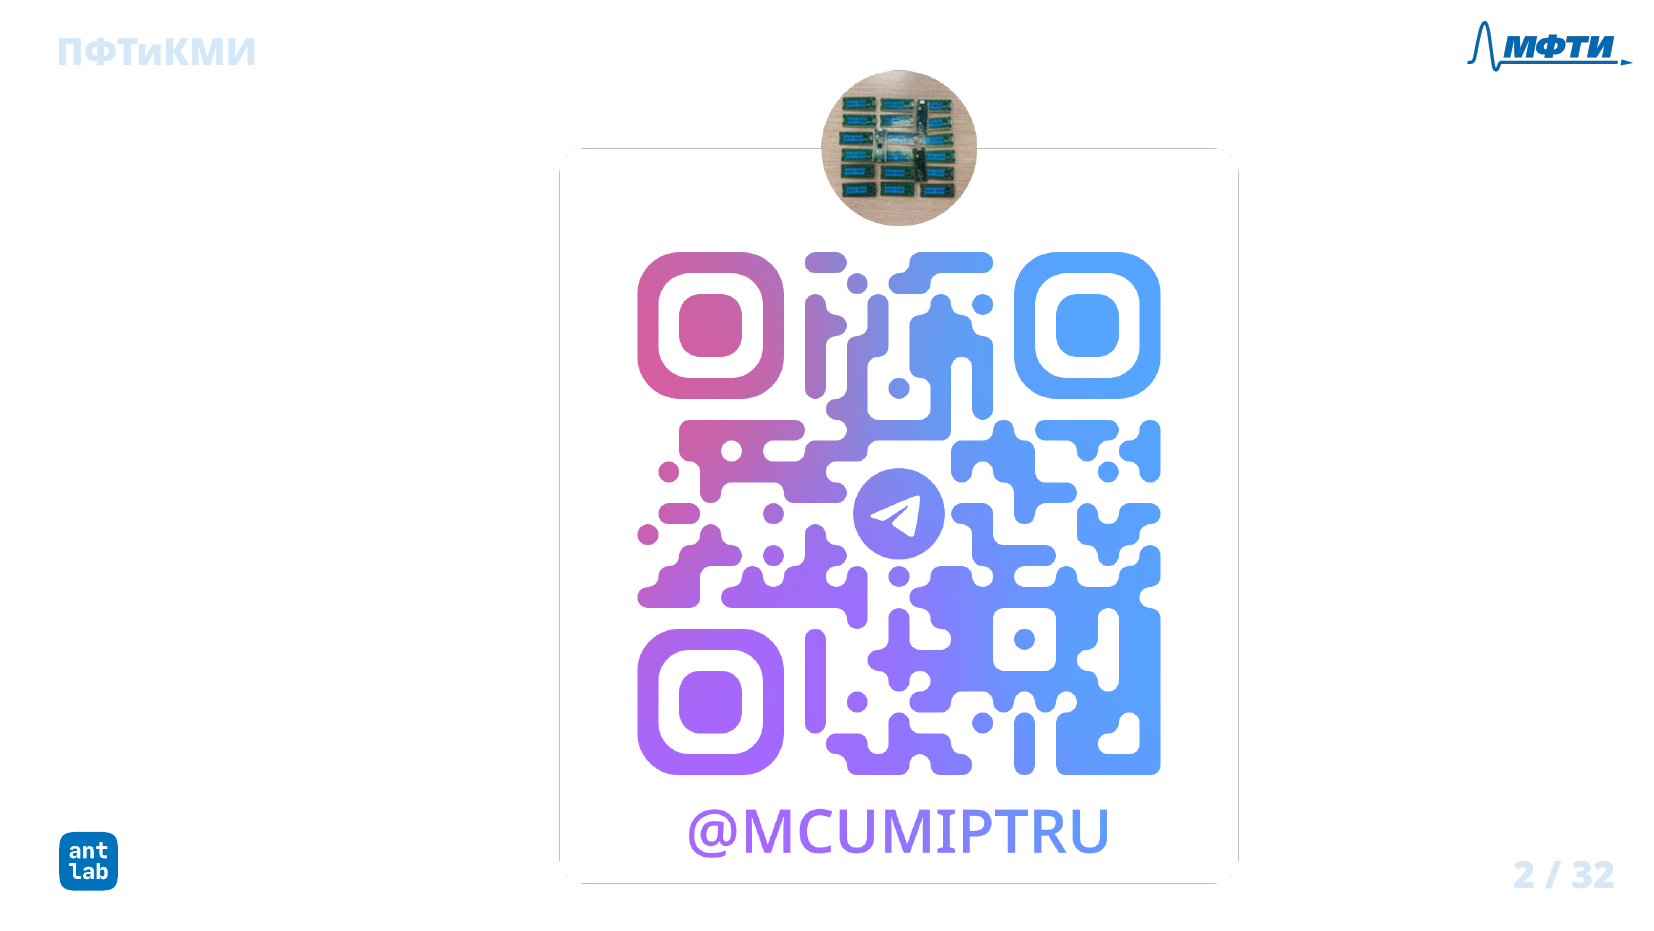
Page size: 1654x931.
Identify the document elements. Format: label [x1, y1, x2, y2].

picture [557, 68, 1241, 886]
picture [1446, 0, 1654, 93]
